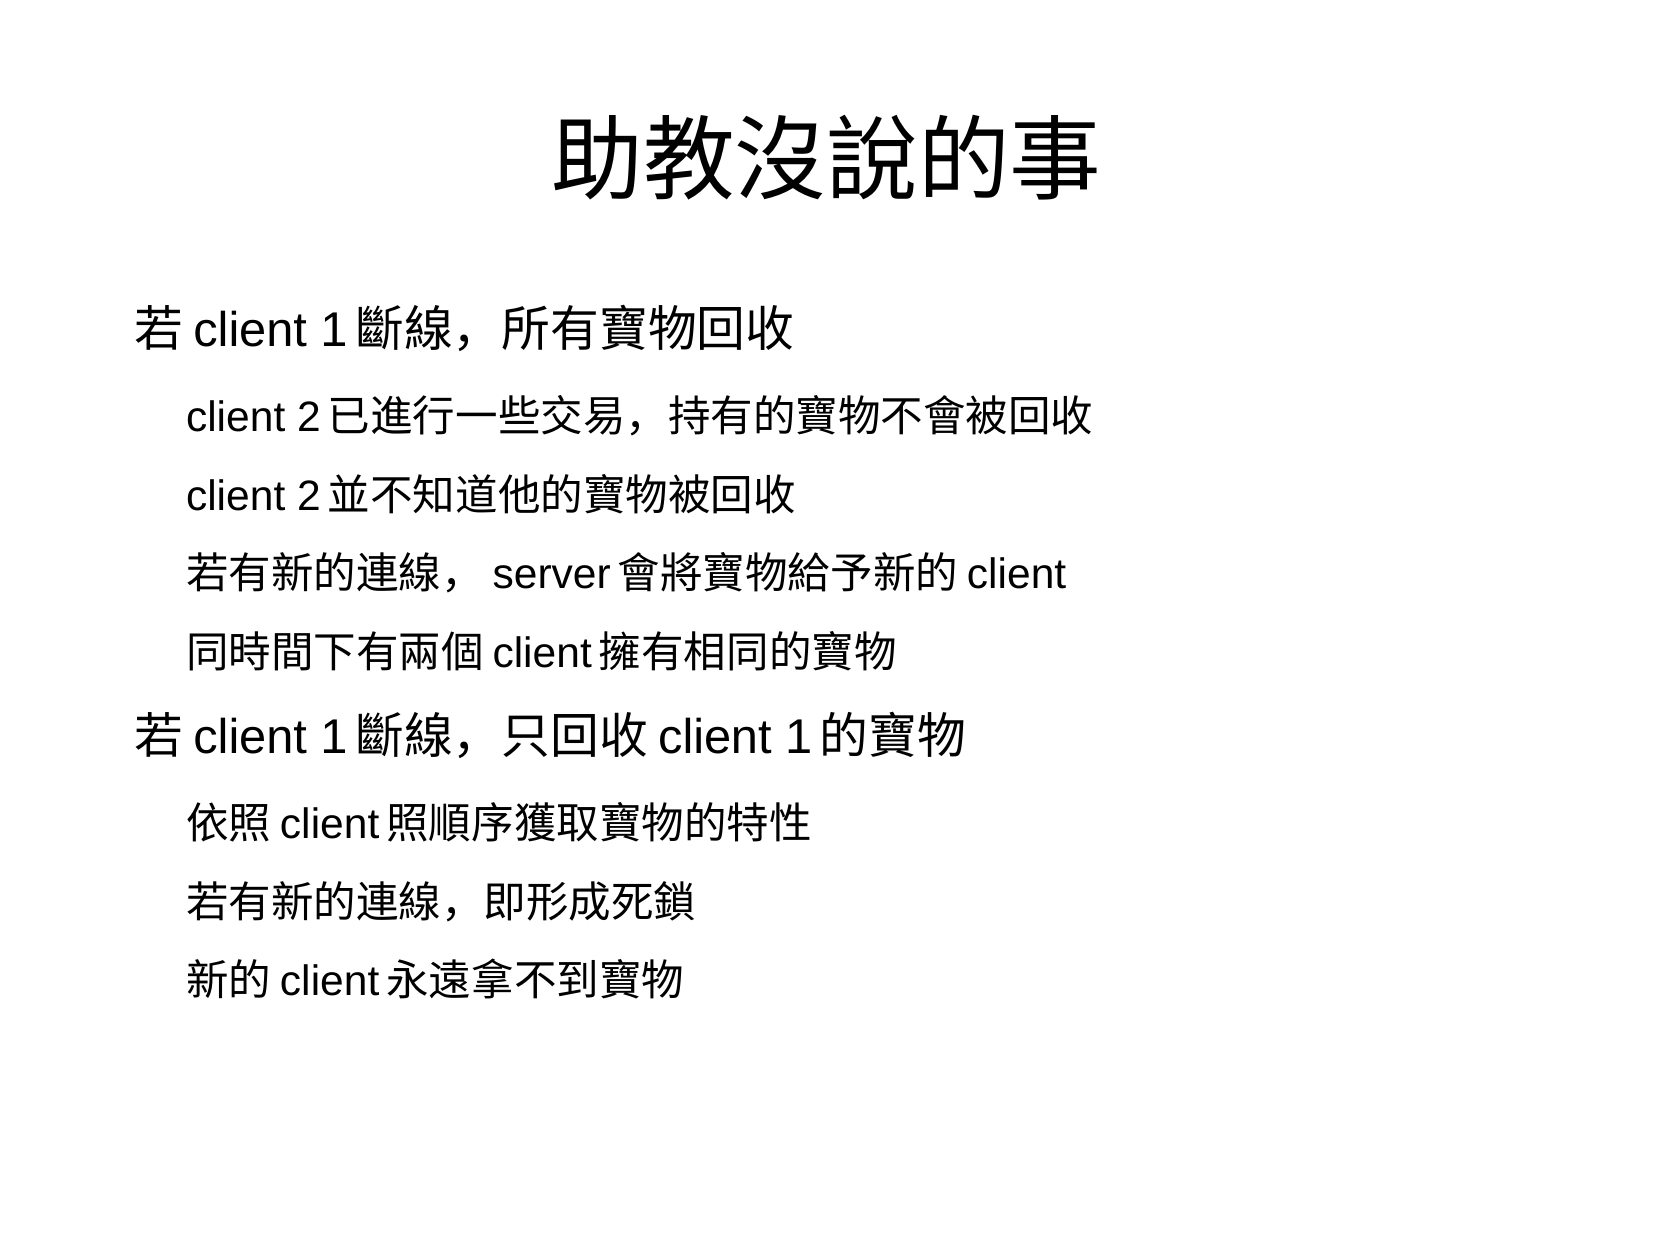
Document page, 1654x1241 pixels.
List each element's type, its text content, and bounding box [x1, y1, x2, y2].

title 助教沒說的事 [82, 49, 1571, 257]
list 若client 1斷線，所有寶物回收 client 2已進行一些交易，持有的寶物不會被回收 client 2並不知道他的寶物被回收 若有新的連線，server會將寶物給予新的client 同時間下有兩個client擁有相同的寶物 若client 1斷線，只回收client 1的寶物 依照client照順序獲取寶物的特性 若有新的連線，即形成死鎖 新的client永遠拿不到寶物 [82, 290, 1571, 1010]
